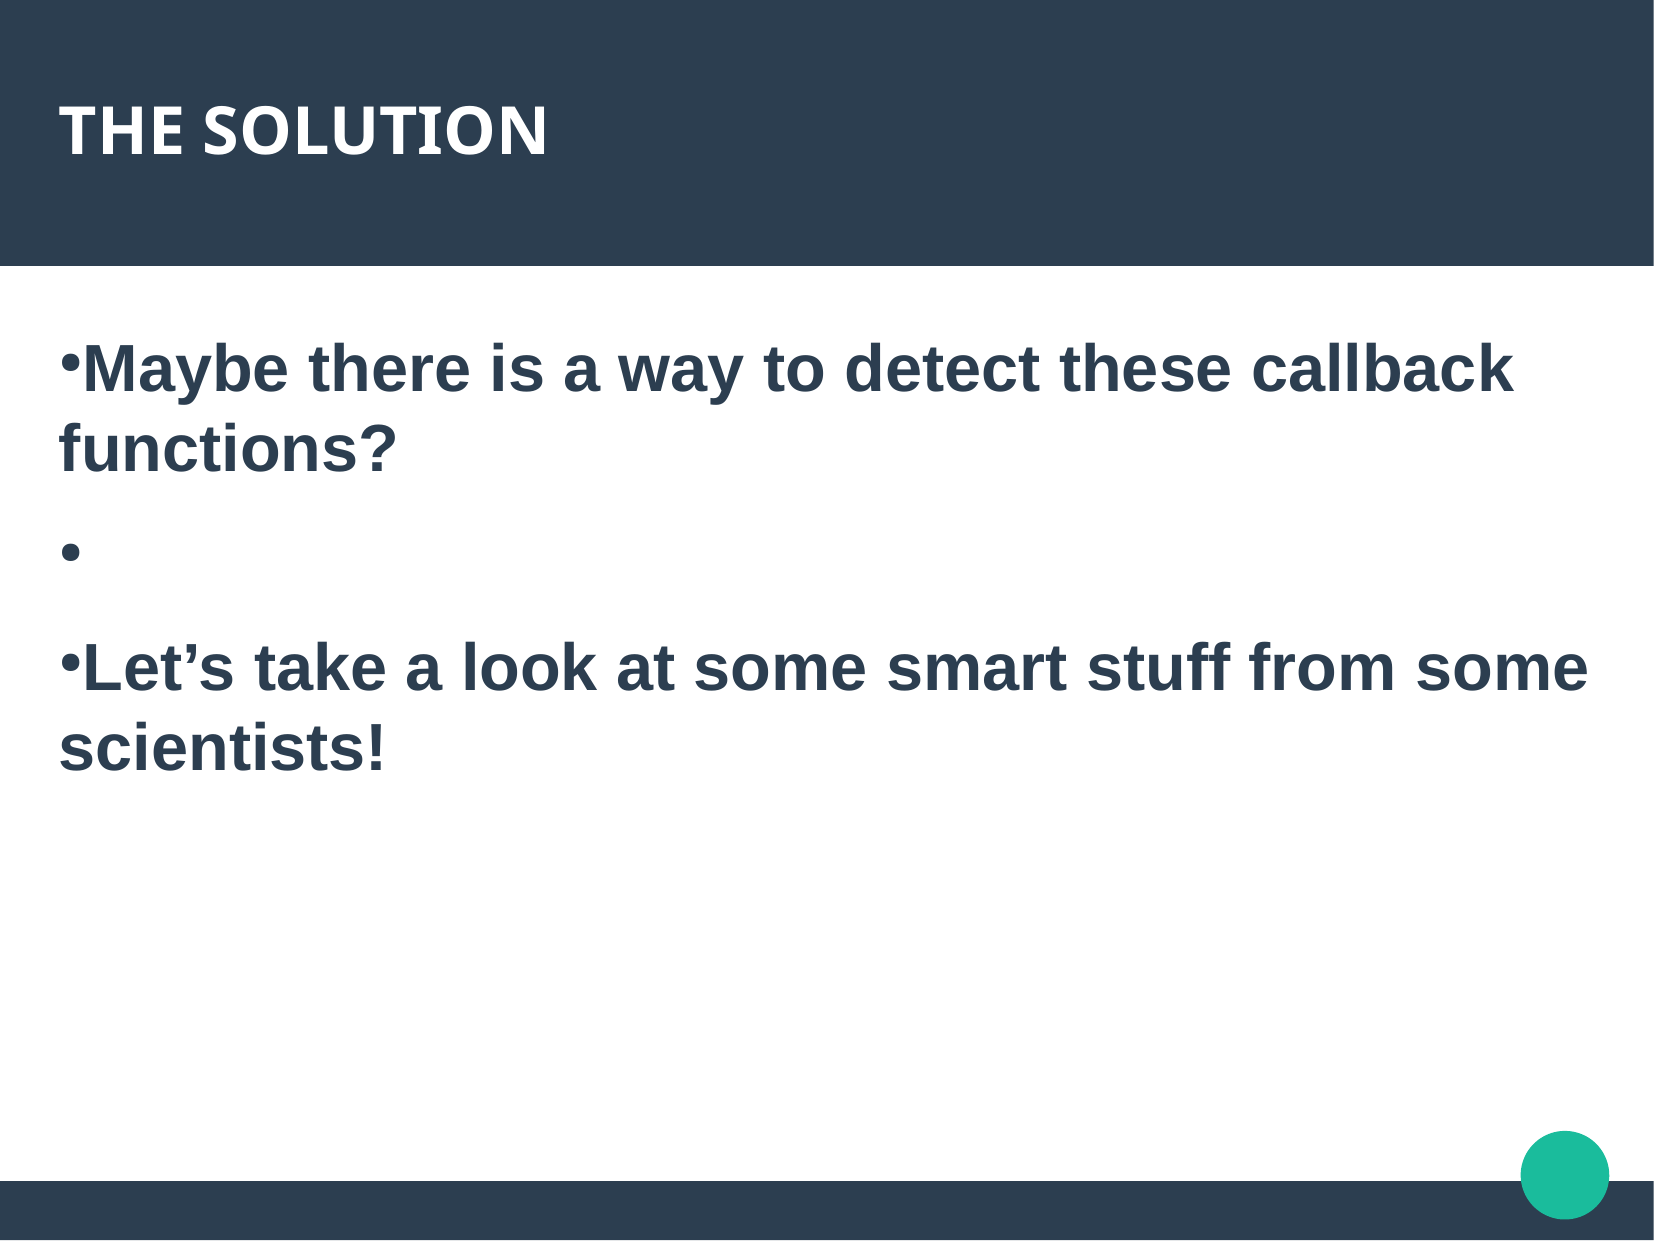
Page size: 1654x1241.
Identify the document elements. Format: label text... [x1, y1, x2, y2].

list Maybe there is a way to detect these callback functions? Let’s take a look at some smart stuff from some scientists! [59, 324, 1595, 1152]
title THE SOLUTION [59, 49, 1595, 207]
